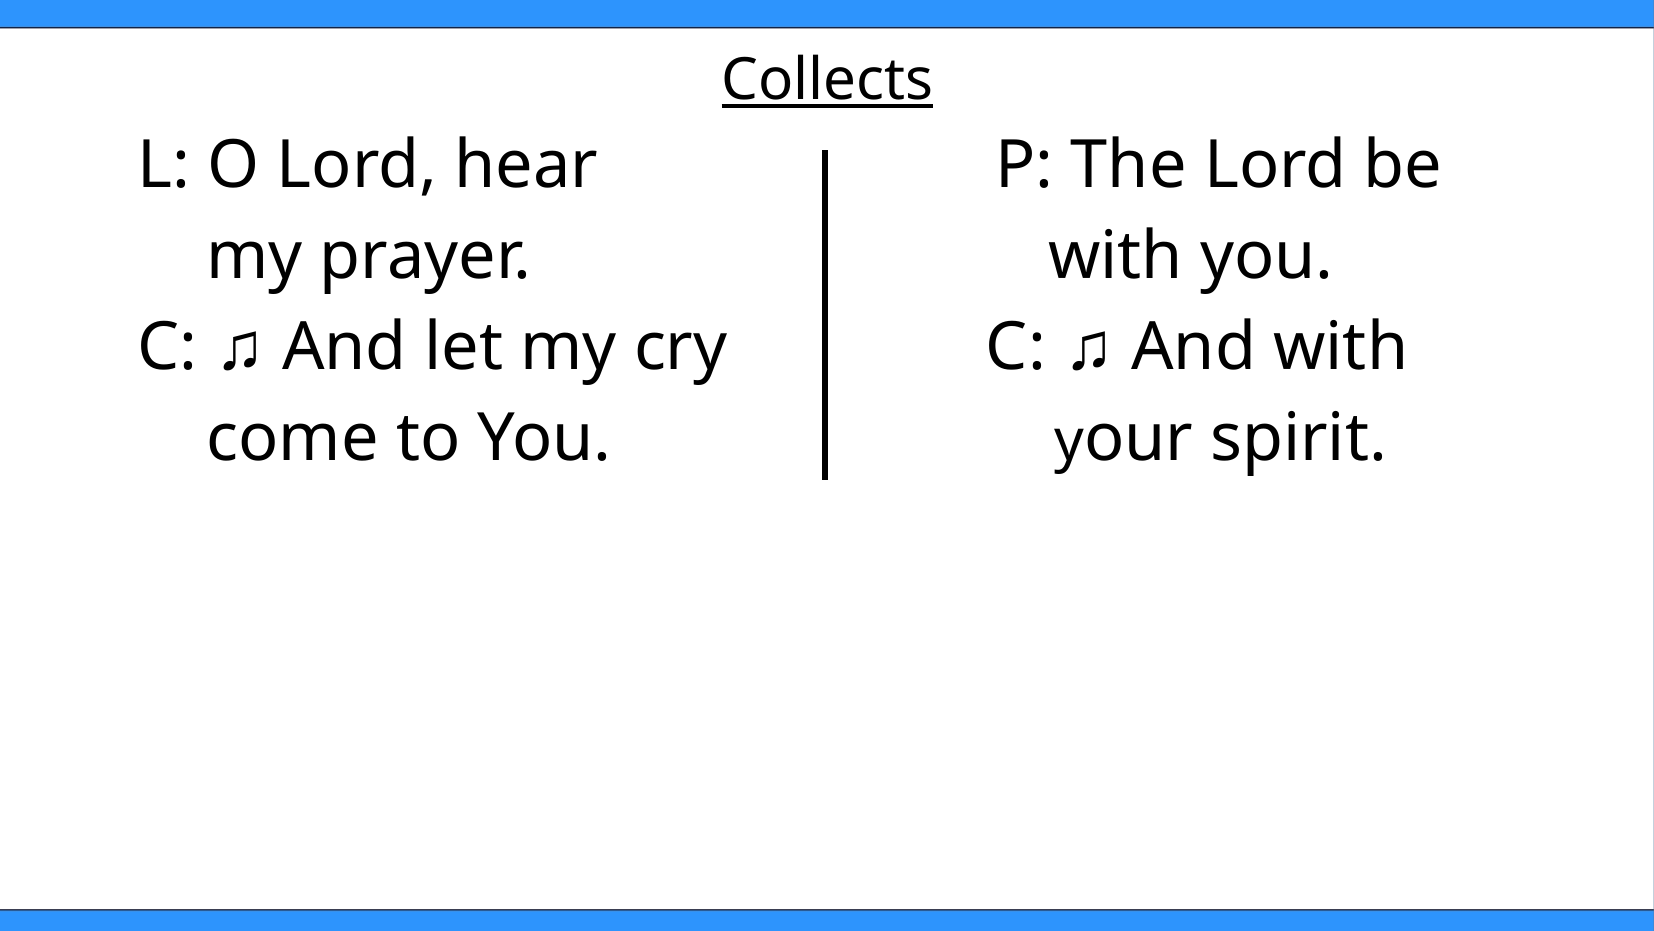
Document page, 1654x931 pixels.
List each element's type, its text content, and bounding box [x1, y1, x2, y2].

picture [0, 0, 1654, 931]
text_box Collects L: O Lord, hear P: The Lord be my prayer. with you. C: ♫ And let my cry C: ♫ And with come to You. your spirit. [122, 30, 1533, 487]
